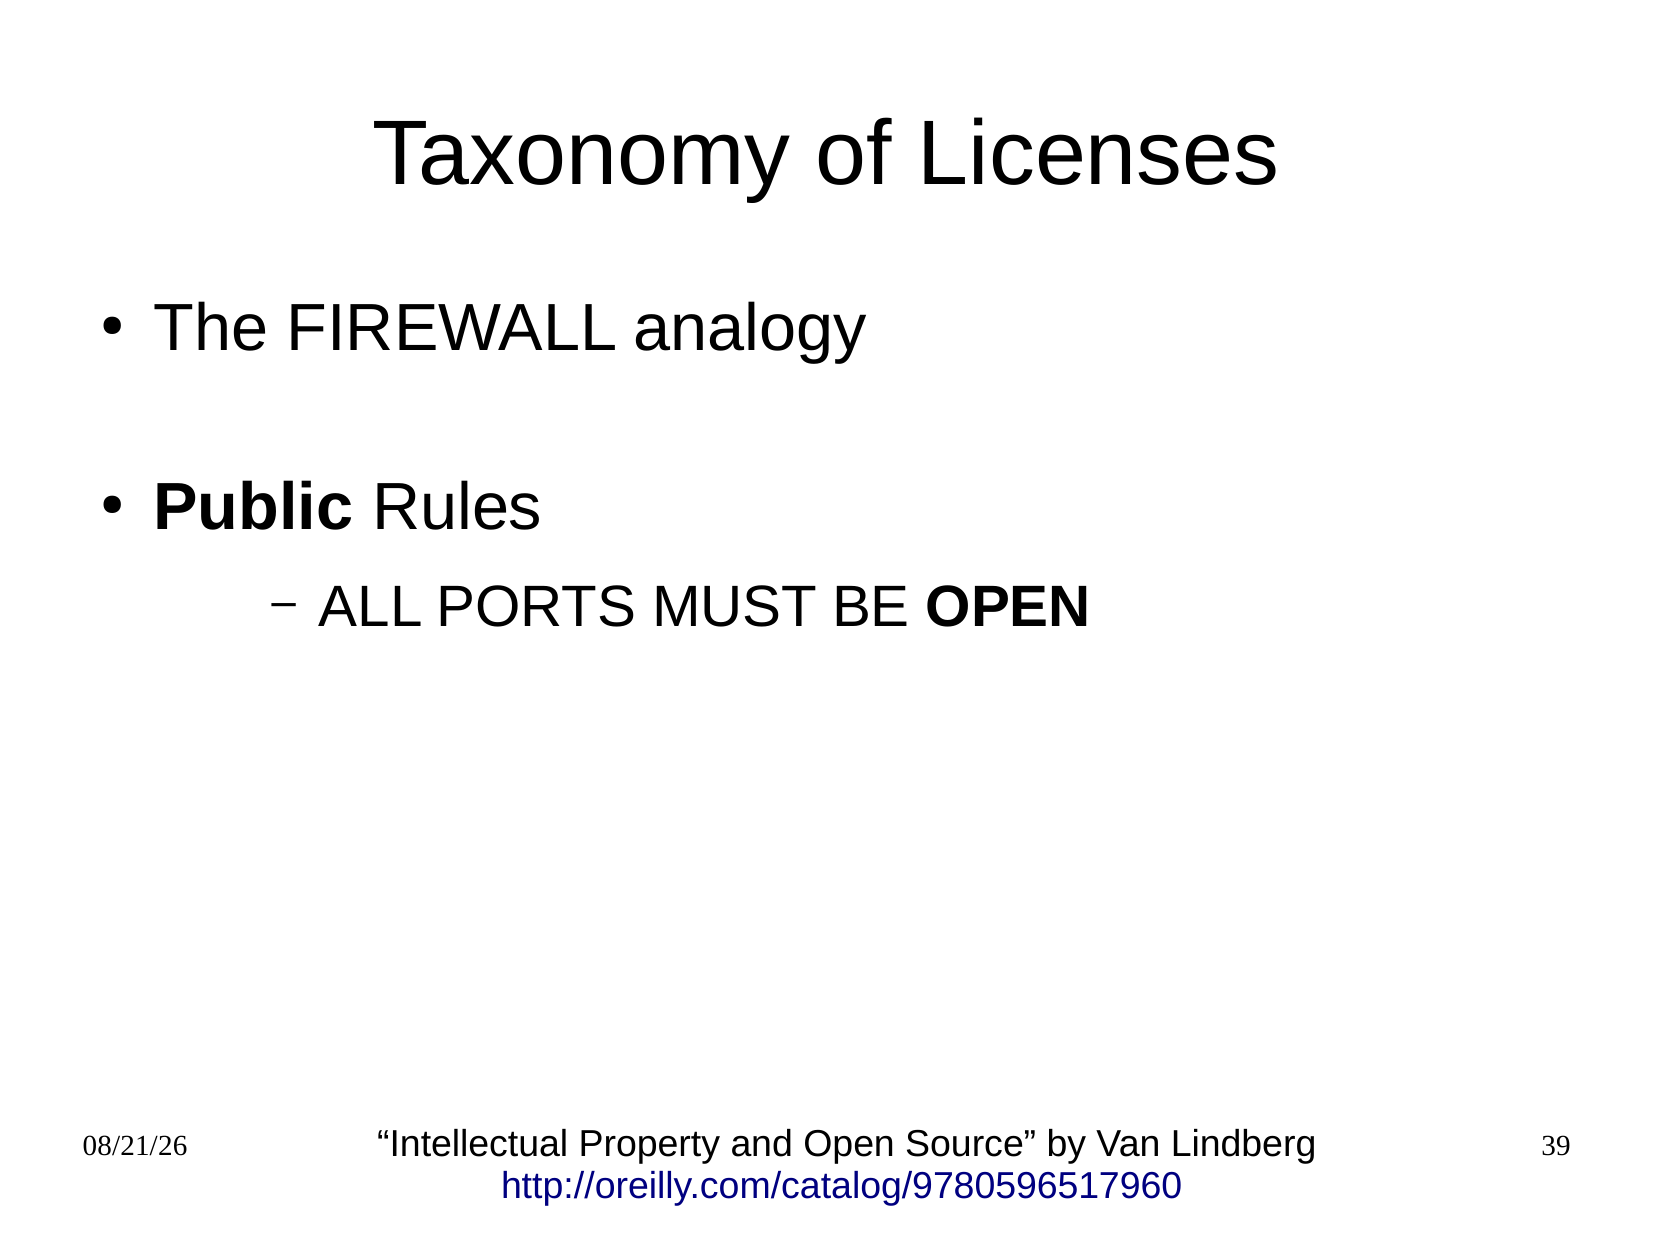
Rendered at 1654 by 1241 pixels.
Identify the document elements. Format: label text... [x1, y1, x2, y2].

title Taxonomy of Licenses [82, 49, 1571, 257]
text_box “Intellectual Property and Open Source” by Van Lindberg http://oreilly.com/catalog/9780596517960 [209, 1114, 1485, 1214]
list The FIREWALL analogy Public Rules ALL PORTS MUST BE OPEN [82, 290, 1571, 1094]
